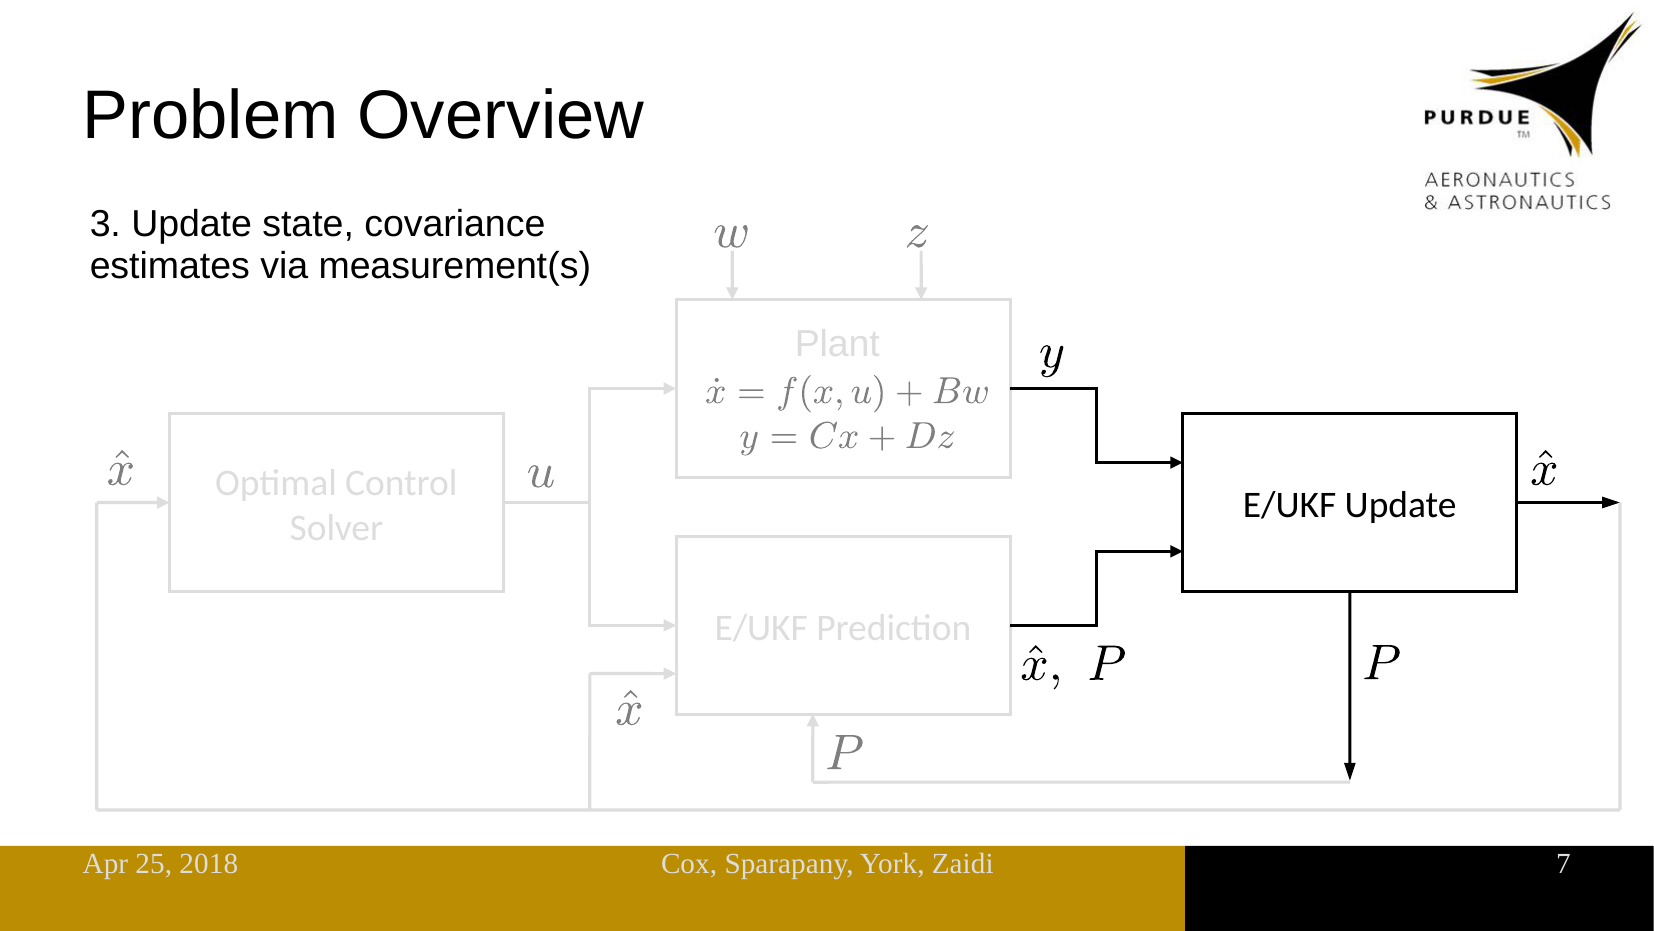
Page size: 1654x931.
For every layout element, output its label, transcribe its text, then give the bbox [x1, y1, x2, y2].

text_box [526, 465, 556, 488]
text_box Optimal Control Solver [169, 413, 504, 592]
text_box E/UKF Prediction [676, 536, 1011, 715]
text_box [713, 225, 751, 248]
picture [1415, 0, 1654, 218]
text_box [615, 689, 644, 726]
text_box 3. Update state, covariance estimates via measurement(s) [75, 195, 691, 336]
text_box [1020, 645, 1127, 690]
text_box Plant [780, 315, 901, 372]
text_box [1362, 645, 1401, 680]
text_box [1530, 450, 1559, 486]
text_box [705, 375, 990, 456]
text_box [904, 225, 931, 248]
title Problem Overview [82, 37, 1571, 193]
text_box E/UKF Update [1182, 413, 1517, 592]
text_box [106, 450, 136, 486]
text_box [1038, 345, 1066, 378]
text_box [825, 735, 864, 770]
